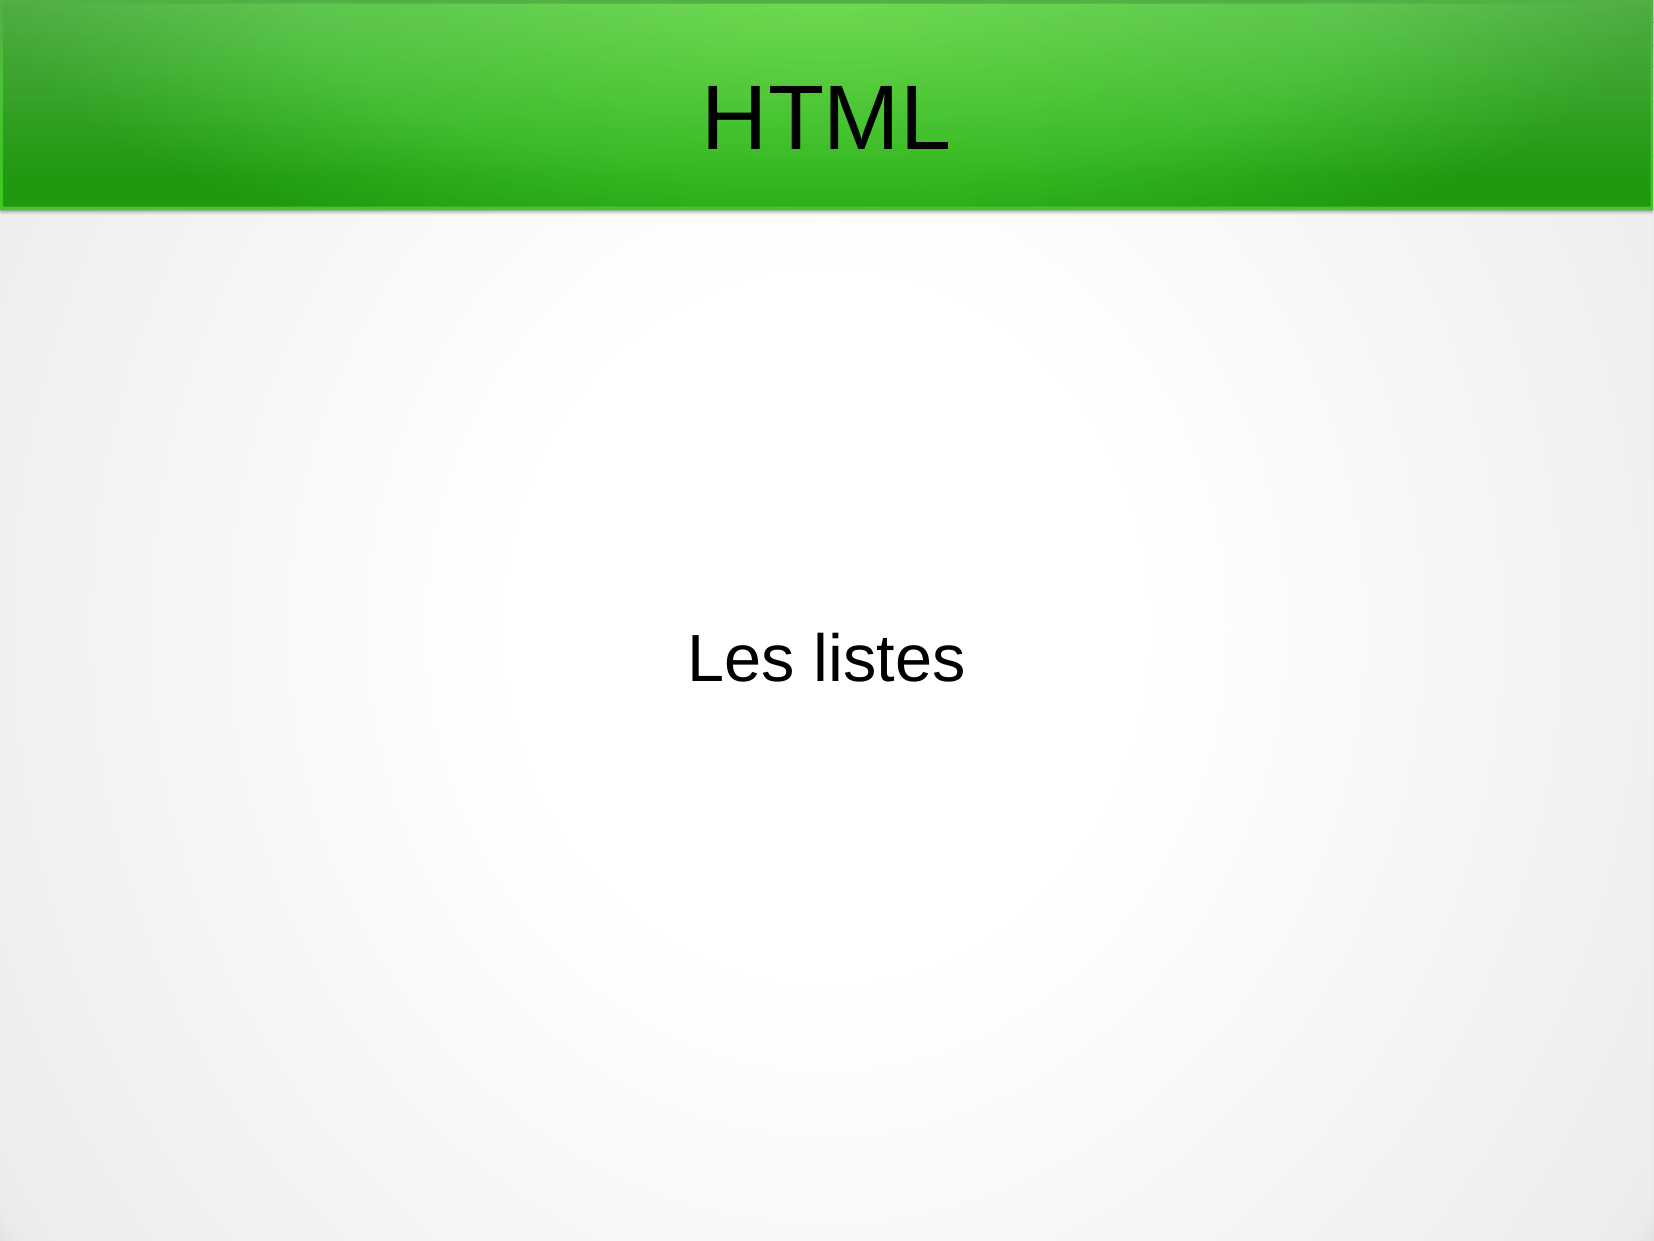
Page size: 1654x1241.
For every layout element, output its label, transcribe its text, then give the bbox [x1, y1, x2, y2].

title HTML [82, 47, 1571, 189]
subtitle Les listes [82, 299, 1571, 1019]
